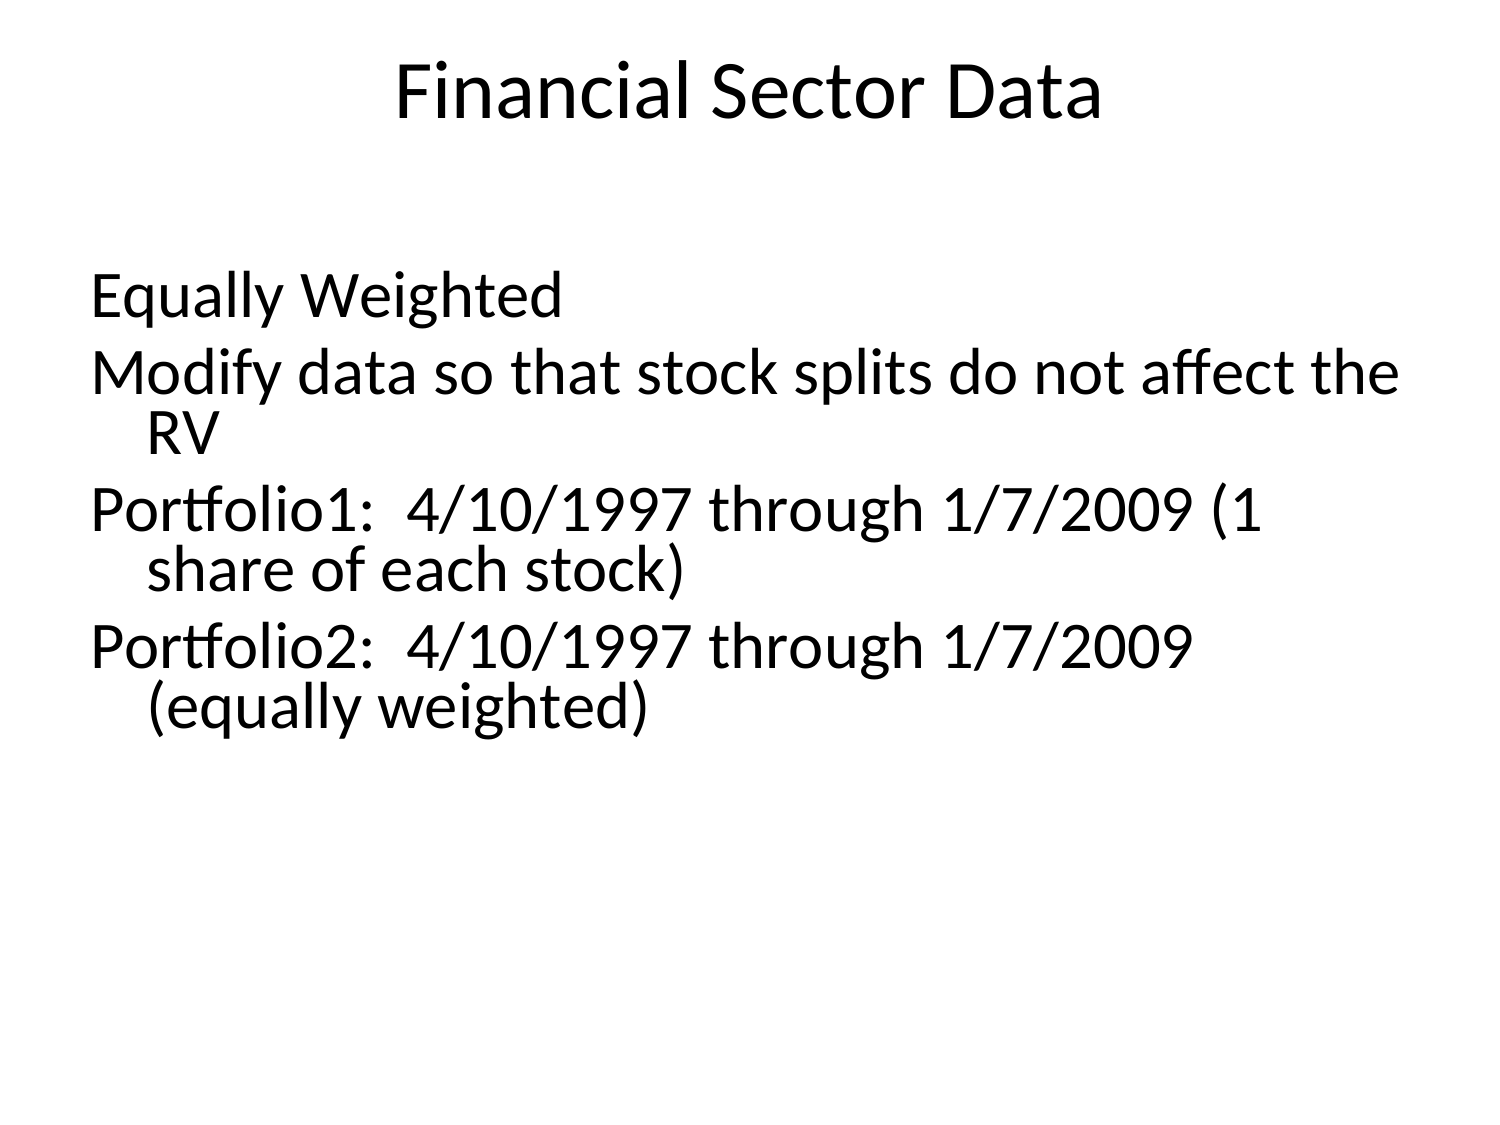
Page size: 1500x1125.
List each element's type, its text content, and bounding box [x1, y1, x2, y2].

title Financial Sector Data [75, 31, 1426, 247]
list Equally Weighted Modify data so that stock splits do not affect the RV Portfolio1: 4/10/1997 through 1/7/2009 (1 share of each stock) Portfolio2: 4/10/1997 through 1/7/2009 (equally weighted) [75, 262, 1426, 1009]
